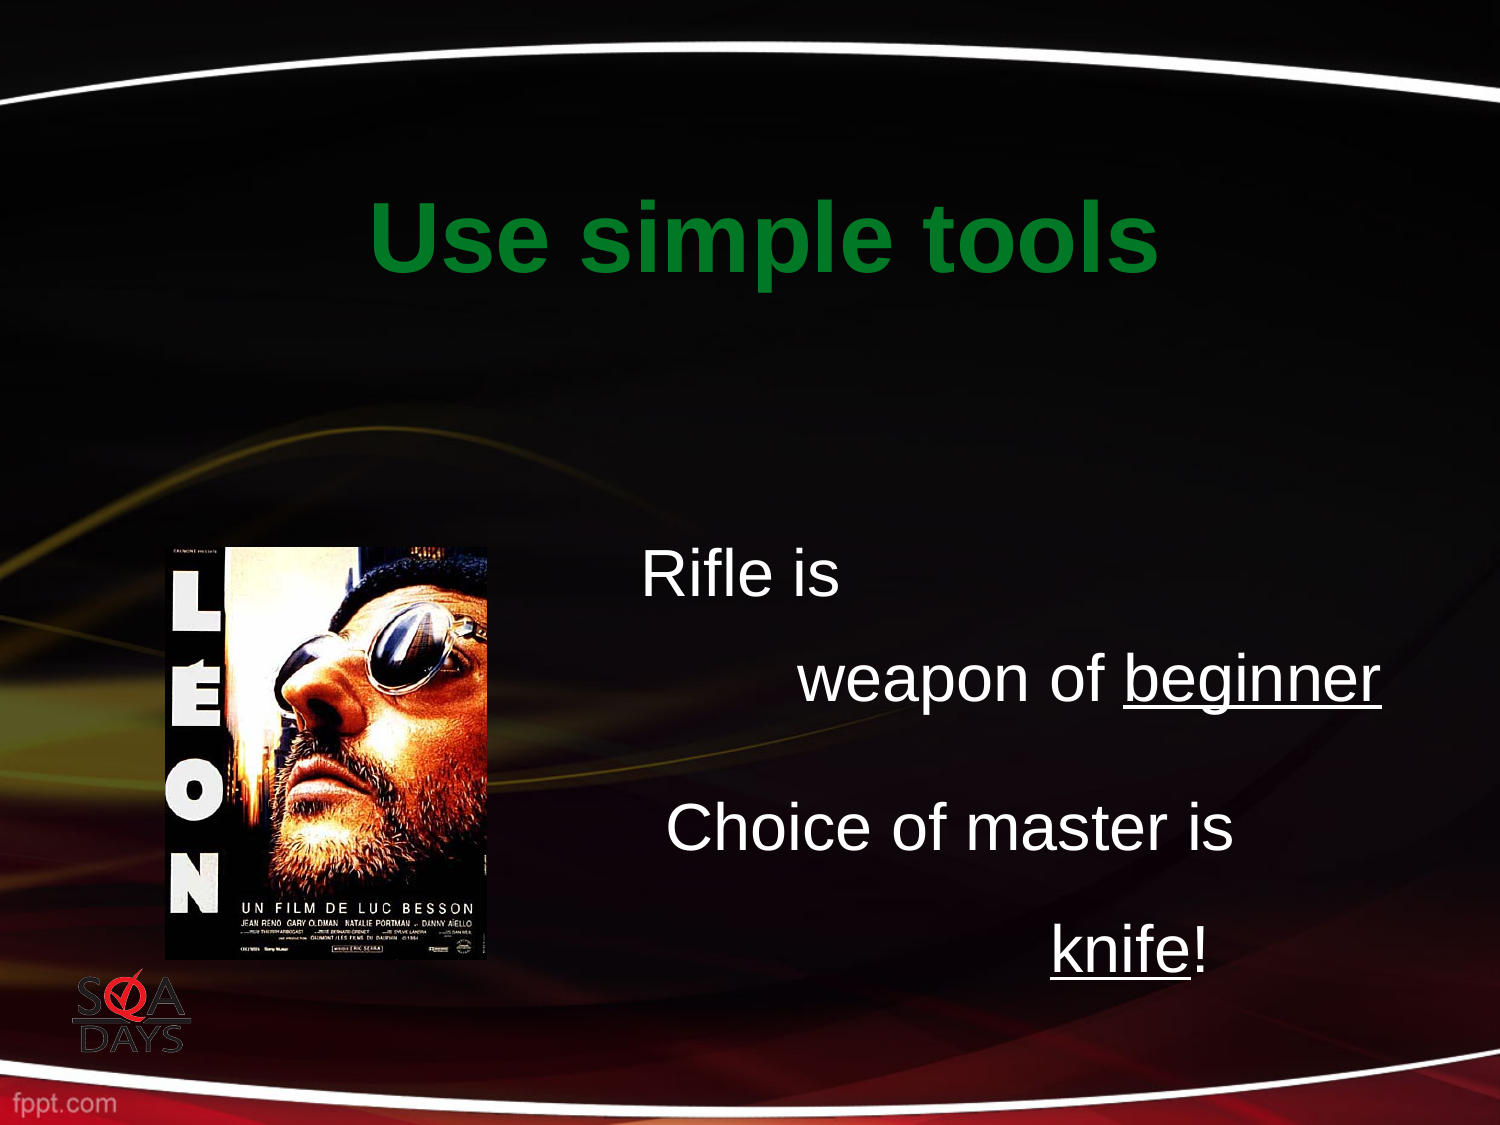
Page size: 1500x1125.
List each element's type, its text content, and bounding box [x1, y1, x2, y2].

title knife! [829, 872, 1430, 1021]
title Use simple tools [105, 104, 1426, 361]
title Choice of master is [525, 776, 1396, 872]
title weapon of beginner [750, 576, 1430, 773]
title Rifle is [525, 522, 976, 618]
picture [0, 0, 1500, 1125]
